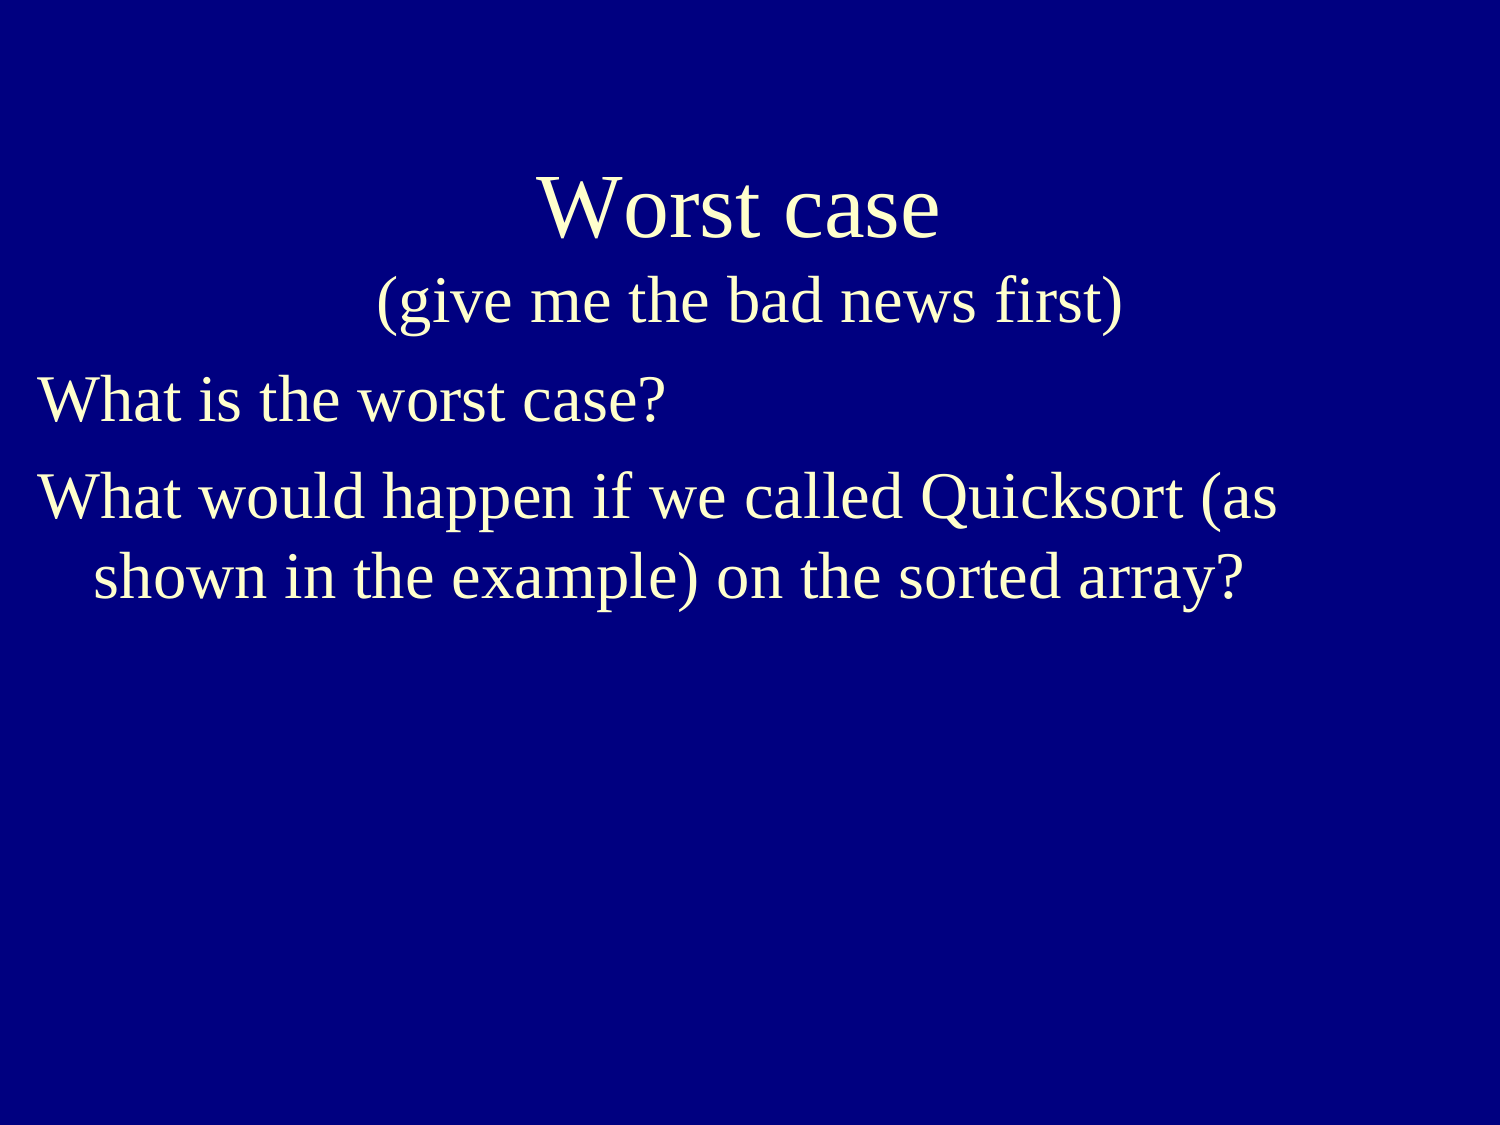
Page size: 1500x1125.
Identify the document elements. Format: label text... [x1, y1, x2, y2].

title Worst case (give me the bad news first) [22, 138, 1480, 344]
list What is the worst case? What would happen if we called Quicksort (as shown in the example) on the sorted array? [22, 347, 1482, 1026]
